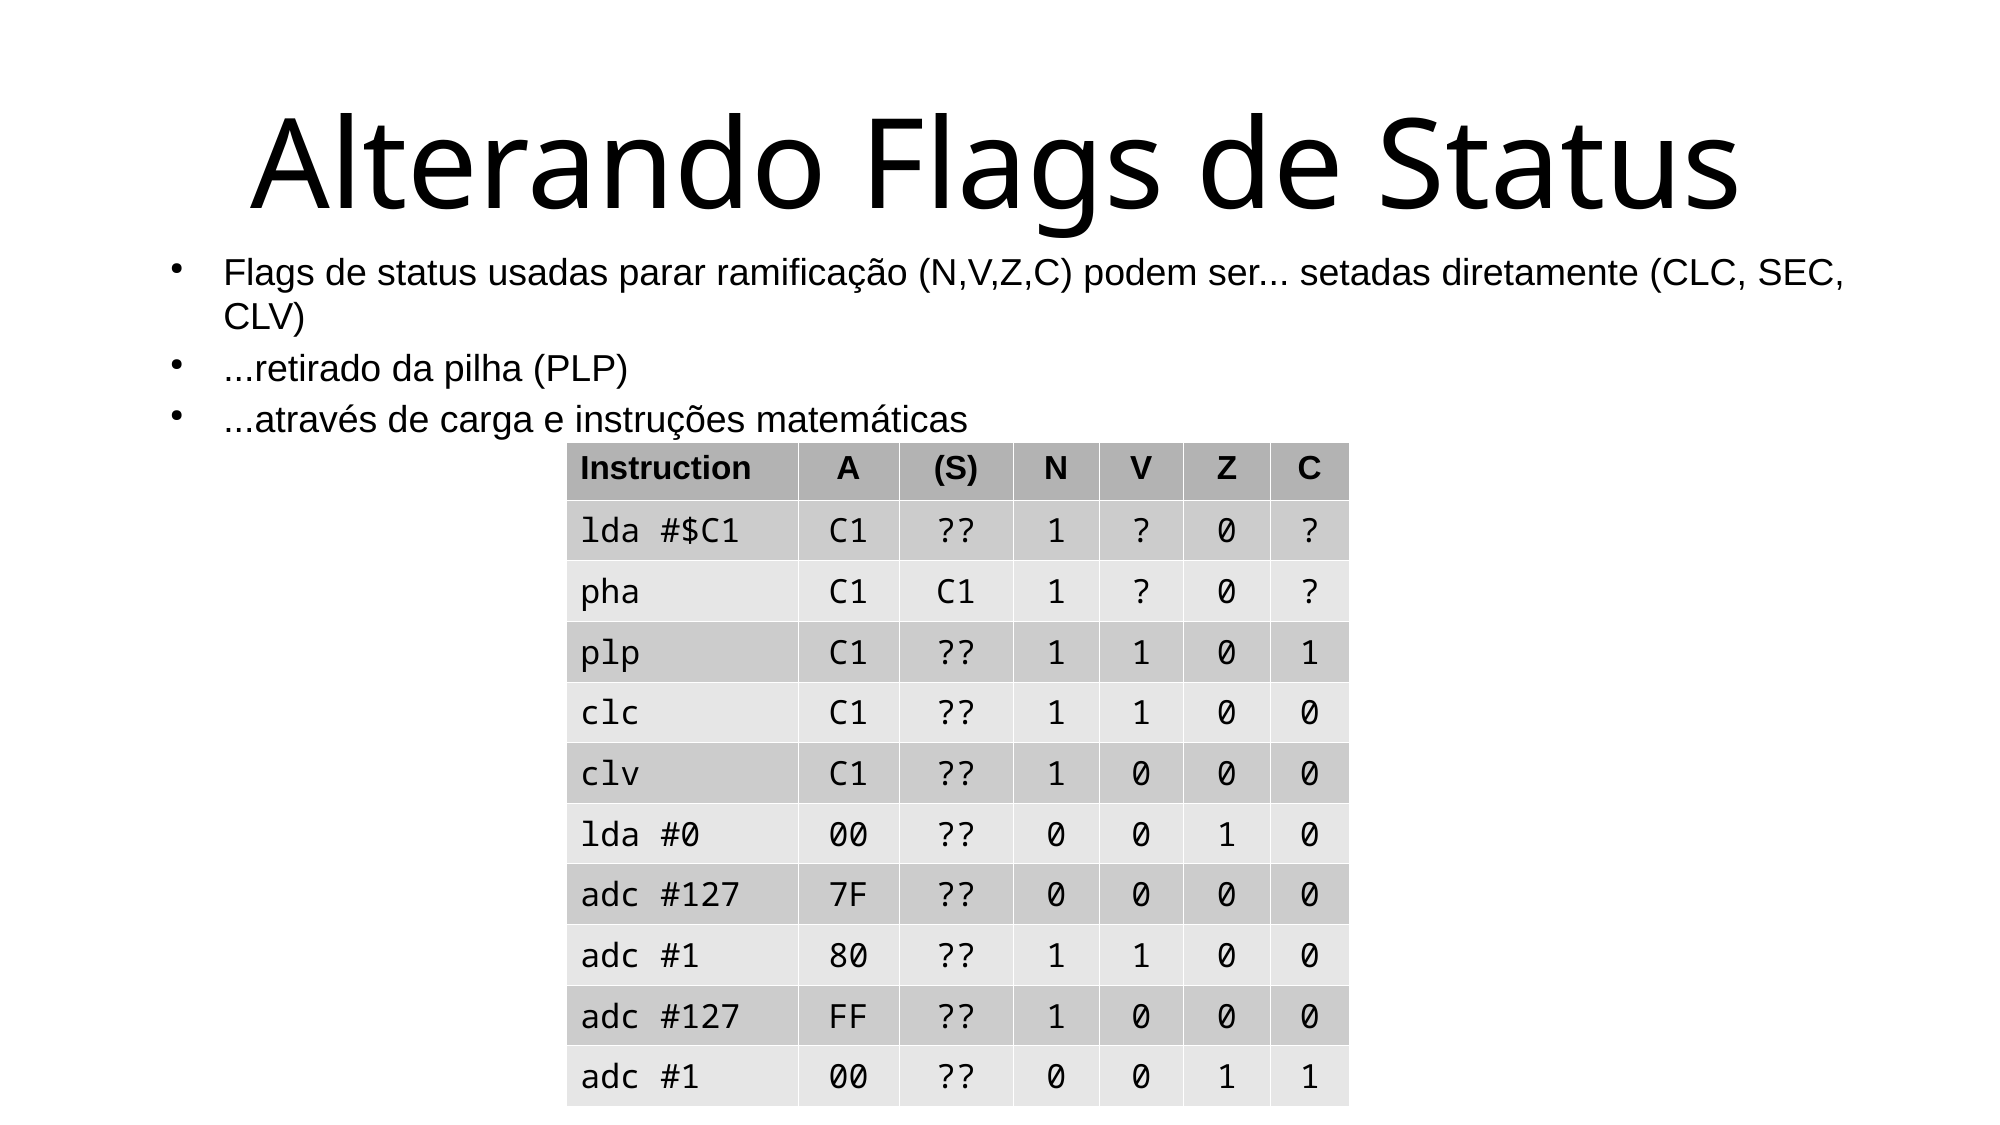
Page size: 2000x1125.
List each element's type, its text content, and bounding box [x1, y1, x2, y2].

table_cell adc #127 [567, 986, 798, 1045]
table_cell C1 [900, 561, 1013, 621]
table_cell lda #0 [567, 804, 798, 863]
table_cell 1 [1100, 925, 1183, 985]
title Alterando Flags de Status [30, 59, 1966, 278]
table_cell 1 [1014, 683, 1099, 742]
table_cell lda #$C1 [567, 501, 798, 560]
table_cell C1 [799, 683, 899, 742]
table_cell 1 [1014, 561, 1099, 621]
table_cell 0 [1184, 561, 1270, 621]
table_cell C1 [799, 622, 899, 682]
table_cell 1 [1014, 925, 1099, 985]
table_cell 0 [1184, 683, 1270, 742]
table_header N [1014, 443, 1099, 500]
table_cell 0 [1271, 986, 1349, 1045]
table_cell 00 [799, 1046, 899, 1106]
table_cell 0 [1184, 622, 1270, 682]
table_cell ? [1100, 561, 1183, 621]
table_cell ?? [900, 925, 1013, 985]
table_cell 1 [1014, 743, 1099, 803]
table_cell ?? [900, 683, 1013, 742]
table_cell 0 [1271, 864, 1349, 924]
table_cell 0 [1184, 864, 1270, 924]
table_cell C1 [799, 501, 899, 560]
table_cell 0 [1100, 743, 1183, 803]
table_cell 1 [1271, 1046, 1349, 1106]
table_header A [799, 443, 899, 500]
table_cell 7F [799, 864, 899, 924]
table_cell C1 [799, 743, 899, 803]
table_cell 0 [1014, 1046, 1099, 1106]
table_cell ?? [900, 986, 1013, 1045]
table_header C [1271, 443, 1349, 500]
table_cell 0 [1184, 986, 1270, 1045]
table_cell 1 [1184, 1046, 1270, 1106]
table_cell pha [567, 561, 798, 621]
table_cell ?? [900, 501, 1013, 560]
table_cell 1 [1014, 501, 1099, 560]
table_cell 0 [1271, 925, 1349, 985]
table_cell ?? [900, 804, 1013, 863]
table_cell 0 [1014, 804, 1099, 863]
table_cell 1 [1014, 986, 1099, 1045]
table_cell ? [1271, 501, 1349, 560]
table_cell ?? [900, 1046, 1013, 1106]
table_cell 0 [1100, 1046, 1183, 1106]
table_cell adc #1 [567, 1046, 798, 1106]
table_cell 0 [1100, 804, 1183, 863]
table_header V [1100, 443, 1183, 500]
table_cell FF [799, 986, 899, 1045]
table_cell 0 [1271, 683, 1349, 742]
table_cell 00 [799, 804, 899, 863]
table_cell ? [1100, 501, 1183, 560]
table_cell ?? [900, 743, 1013, 803]
table_cell clc [567, 683, 798, 742]
table_cell 1 [1184, 804, 1270, 863]
table_cell 1 [1100, 622, 1183, 682]
table_cell C1 [799, 561, 899, 621]
table_cell 0 [1271, 743, 1349, 803]
table_cell ?? [900, 622, 1013, 682]
table_header Z [1184, 443, 1270, 500]
table_cell 0 [1184, 501, 1270, 560]
table_cell 0 [1271, 804, 1349, 863]
table_cell 0 [1100, 864, 1183, 924]
table_cell clv [567, 743, 798, 803]
table_cell ? [1271, 561, 1349, 621]
table_header Instruction [567, 443, 798, 500]
table_cell 0 [1014, 864, 1099, 924]
table_cell adc #1 [567, 925, 798, 985]
table_cell 0 [1100, 986, 1183, 1045]
table_cell 1 [1100, 683, 1183, 742]
table_cell plp [567, 622, 798, 682]
table_cell ?? [900, 864, 1013, 924]
table_cell 0 [1184, 925, 1270, 985]
table_header (S) [900, 443, 1013, 500]
table_cell 0 [1184, 743, 1270, 803]
table_cell 1 [1014, 622, 1099, 682]
table_cell adc #127 [567, 864, 798, 924]
table_cell 80 [799, 925, 899, 985]
table_cell 1 [1271, 622, 1349, 682]
list Flags de status usadas parar ramificação (N,V,Z,C) podem ser... setadas diretamente (CLC, SEC, CLV) ...retirado da pilha (PLP) ...através de carga e instruções matemáticas [137, 278, 1862, 466]
